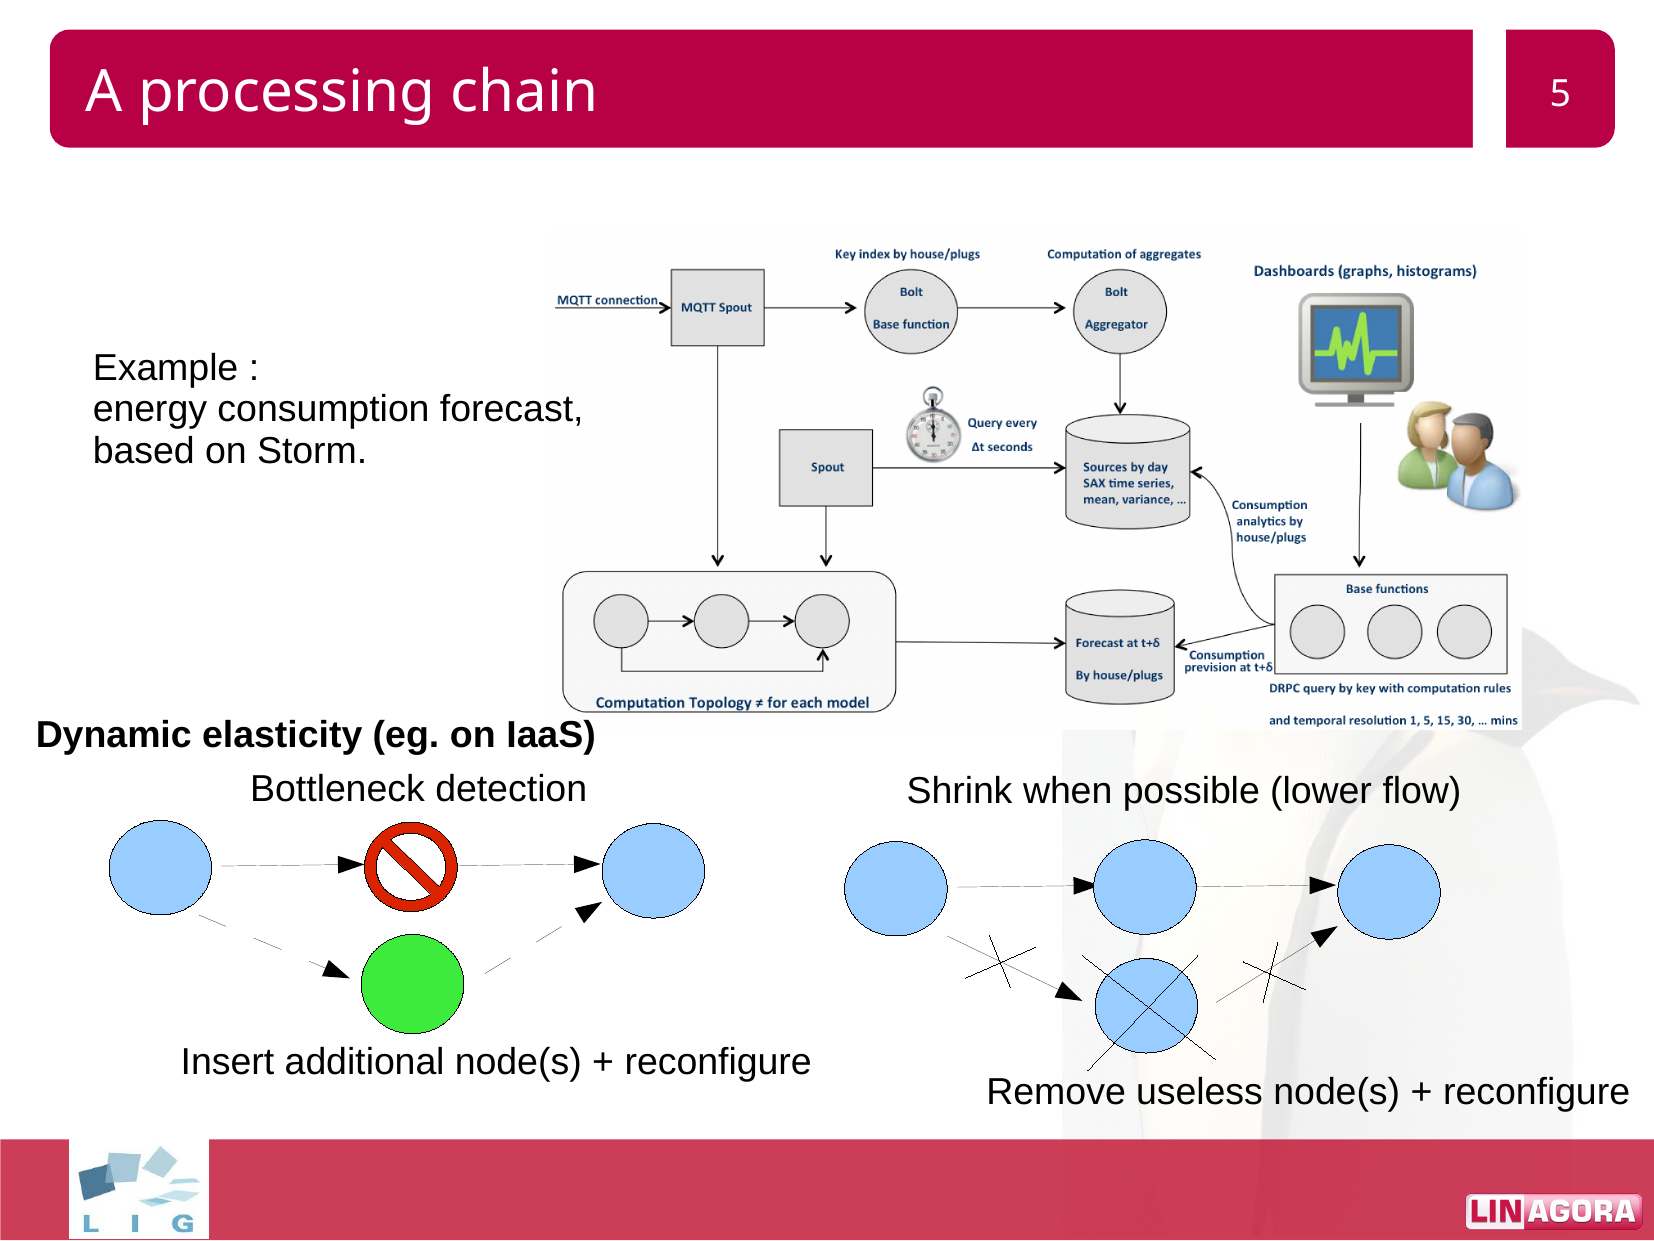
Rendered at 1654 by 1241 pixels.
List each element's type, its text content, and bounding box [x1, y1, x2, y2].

picture [1465, 1193, 1643, 1230]
text_box [1093, 839, 1197, 935]
text_box [1095, 958, 1198, 1054]
text_box Dynamic elasticity (eg. on IaaS) [21, 706, 612, 764]
text_box [602, 823, 705, 919]
text_box [1337, 844, 1441, 940]
text_box Bottleneck detection [235, 764, 603, 824]
text_box [844, 841, 948, 936]
text_box Shrink when possible (lower flow) [891, 761, 1477, 819]
text_box Example : energy consumption forecast, based on Storm. [78, 338, 599, 480]
text_box Insert additional node(s) + reconfigure [165, 1033, 827, 1091]
text_box Remove useless node(s) + reconfigure [971, 1062, 1646, 1120]
title A processing chain [85, 29, 1444, 148]
picture [548, 229, 1522, 730]
text_box [364, 824, 458, 912]
picture [69, 1139, 209, 1239]
text_box [361, 934, 464, 1033]
text_box [109, 820, 212, 915]
